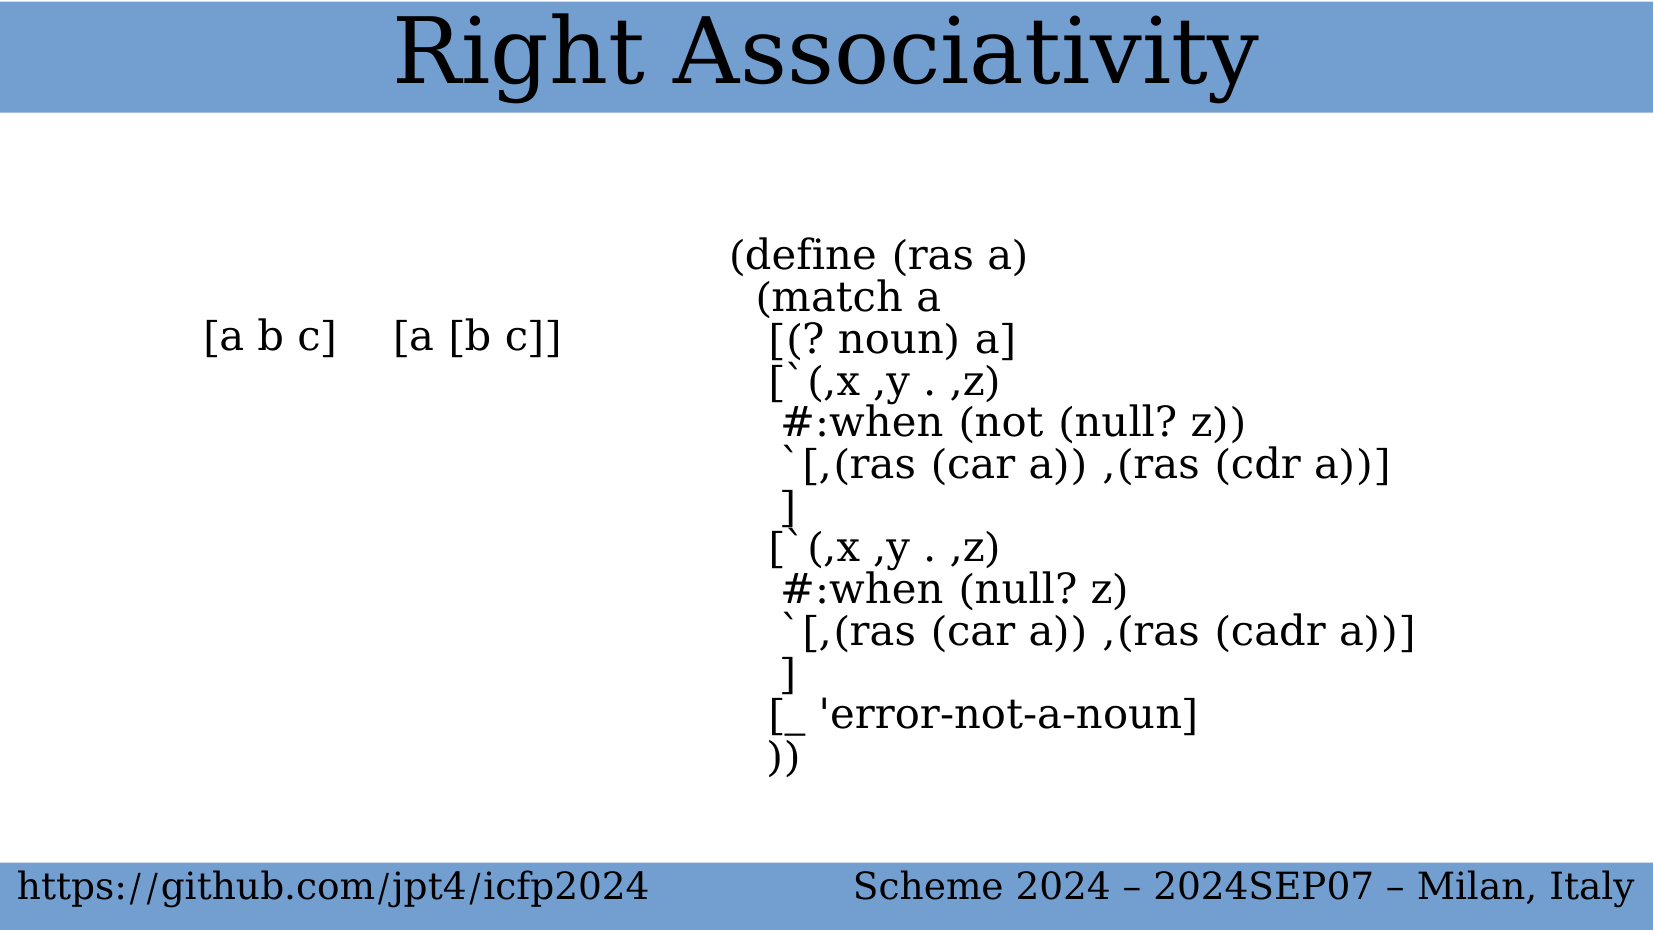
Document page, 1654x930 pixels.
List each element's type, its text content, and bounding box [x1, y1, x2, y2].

title Right Associativity [0, 1, 1653, 113]
text_box https://github.com/jpt4/icfp2024 Scheme 2024 – 2024SEP07 – Milan, Italy [0, 862, 1653, 930]
text_box [a b c] [a [b c]] [187, 309, 601, 413]
text_box (define (ras a) (match a [(? noun) a] [`(,x ,y . ,z) #:when (not (null? z)) `[,(ras (car a)) ,(ras (cdr a))] ] [`(,x ,y . ,z) #:when (null? z) `[,(ras (car a)) ,(ras (cadr a))] ] [_ 'error-not-a-noun] )) [712, 187, 1576, 871]
